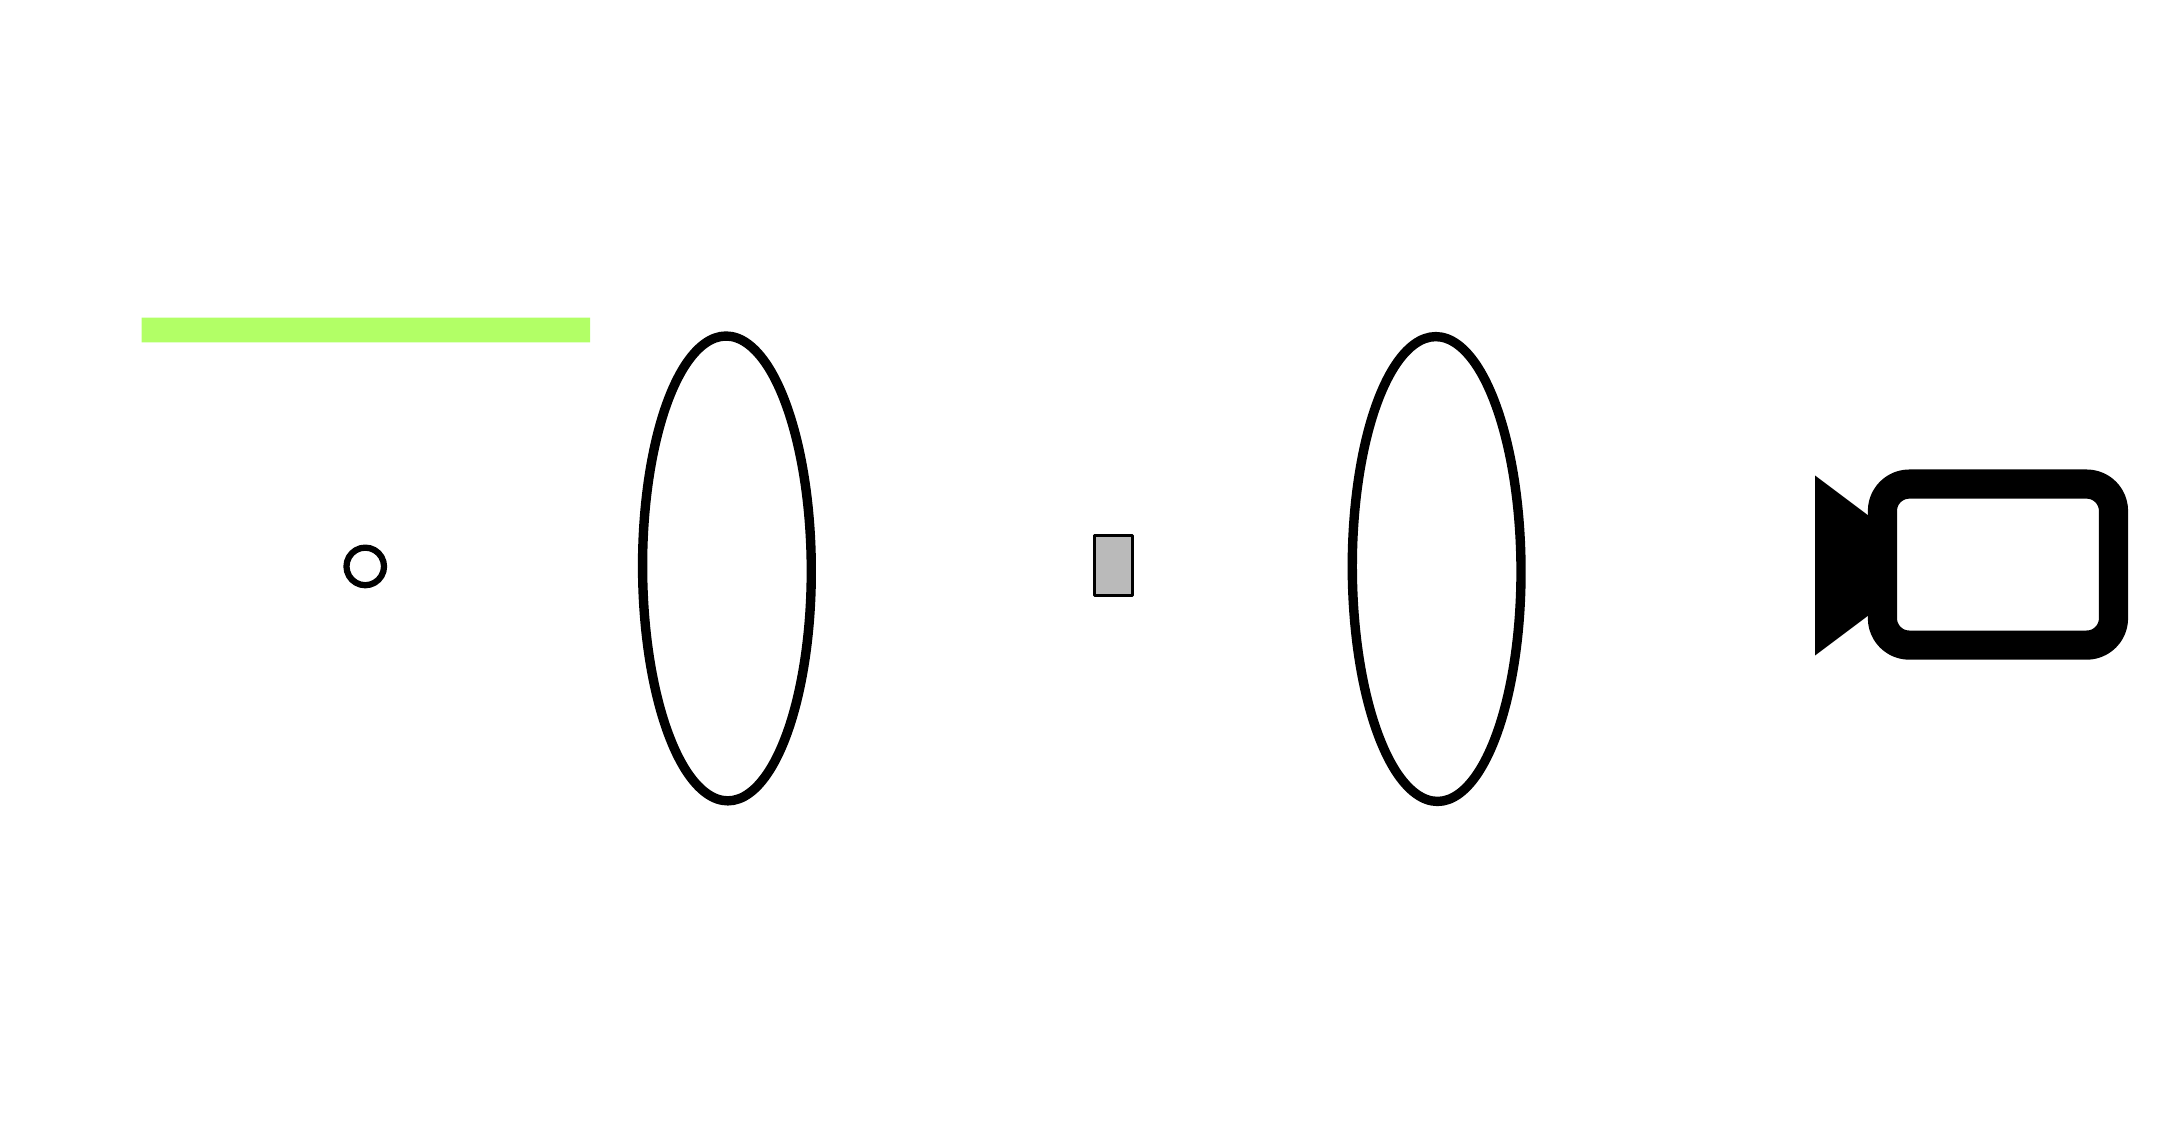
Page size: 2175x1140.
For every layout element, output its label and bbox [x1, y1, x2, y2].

text_box [1352, 336, 1522, 802]
text_box [1815, 475, 1876, 656]
text_box [642, 336, 812, 801]
text_box [1882, 484, 2114, 646]
text_box [1094, 535, 1133, 596]
